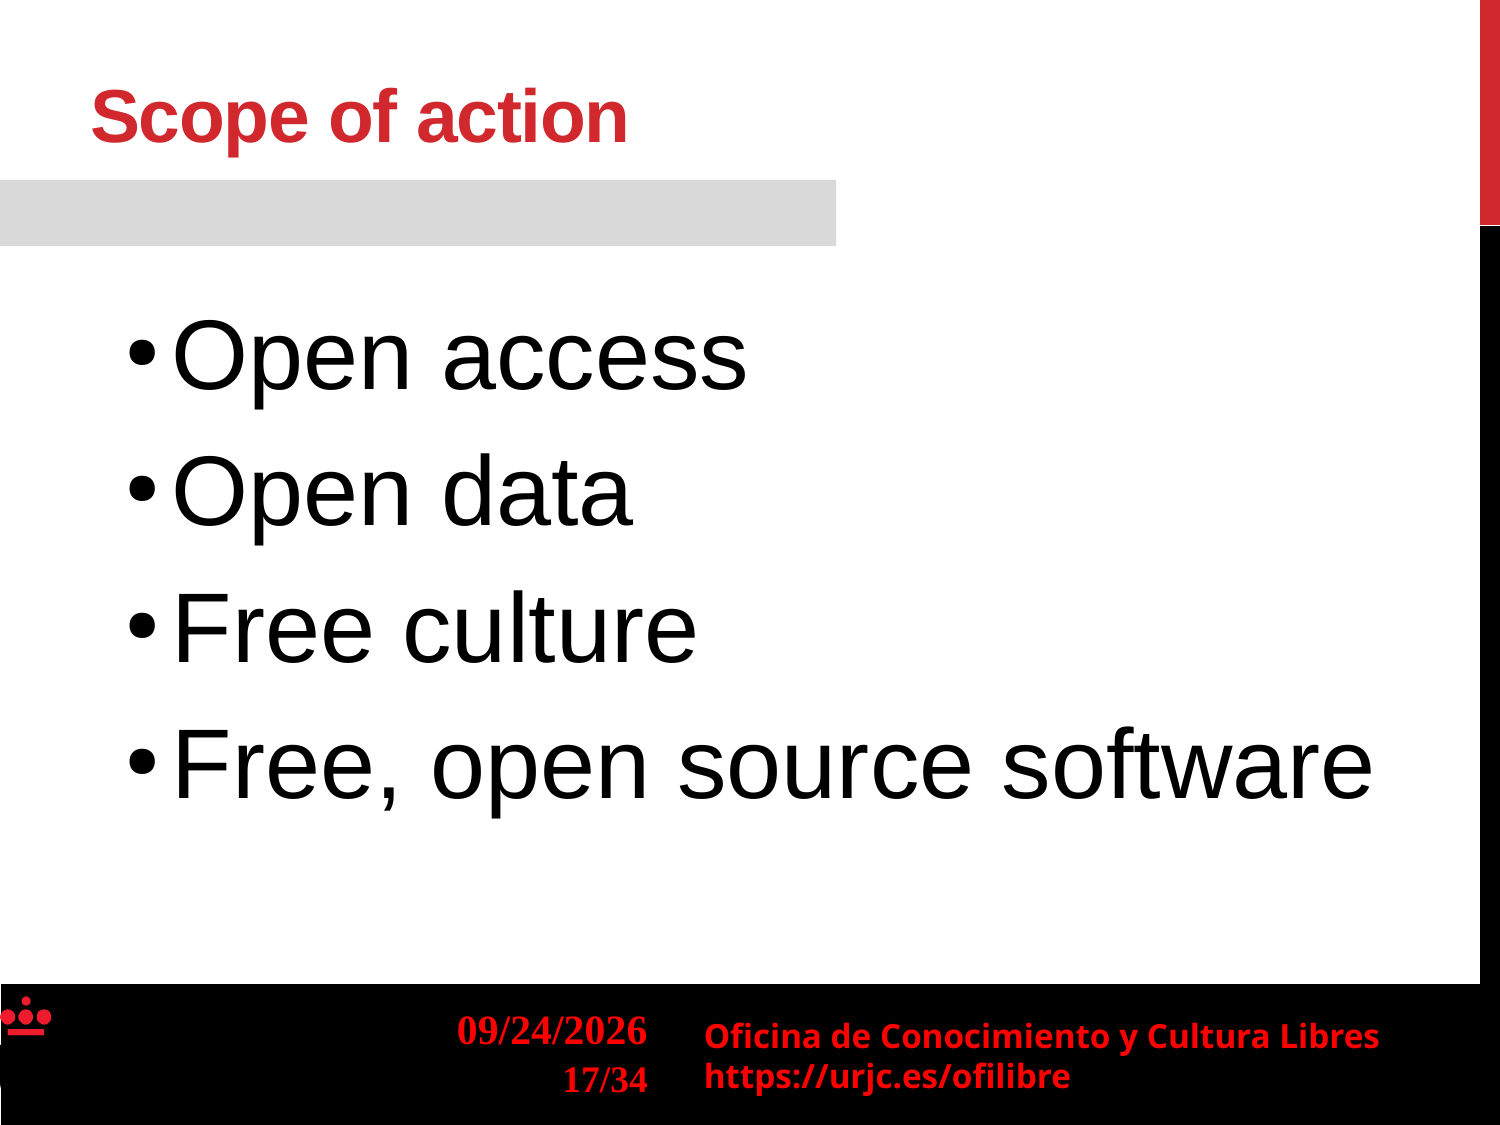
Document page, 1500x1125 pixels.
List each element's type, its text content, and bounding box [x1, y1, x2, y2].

list Open access Open data Free culture Free, open source software [94, 292, 1412, 912]
title [75, 15, 1425, 172]
text_box Scope of action [0, 24, 1326, 172]
